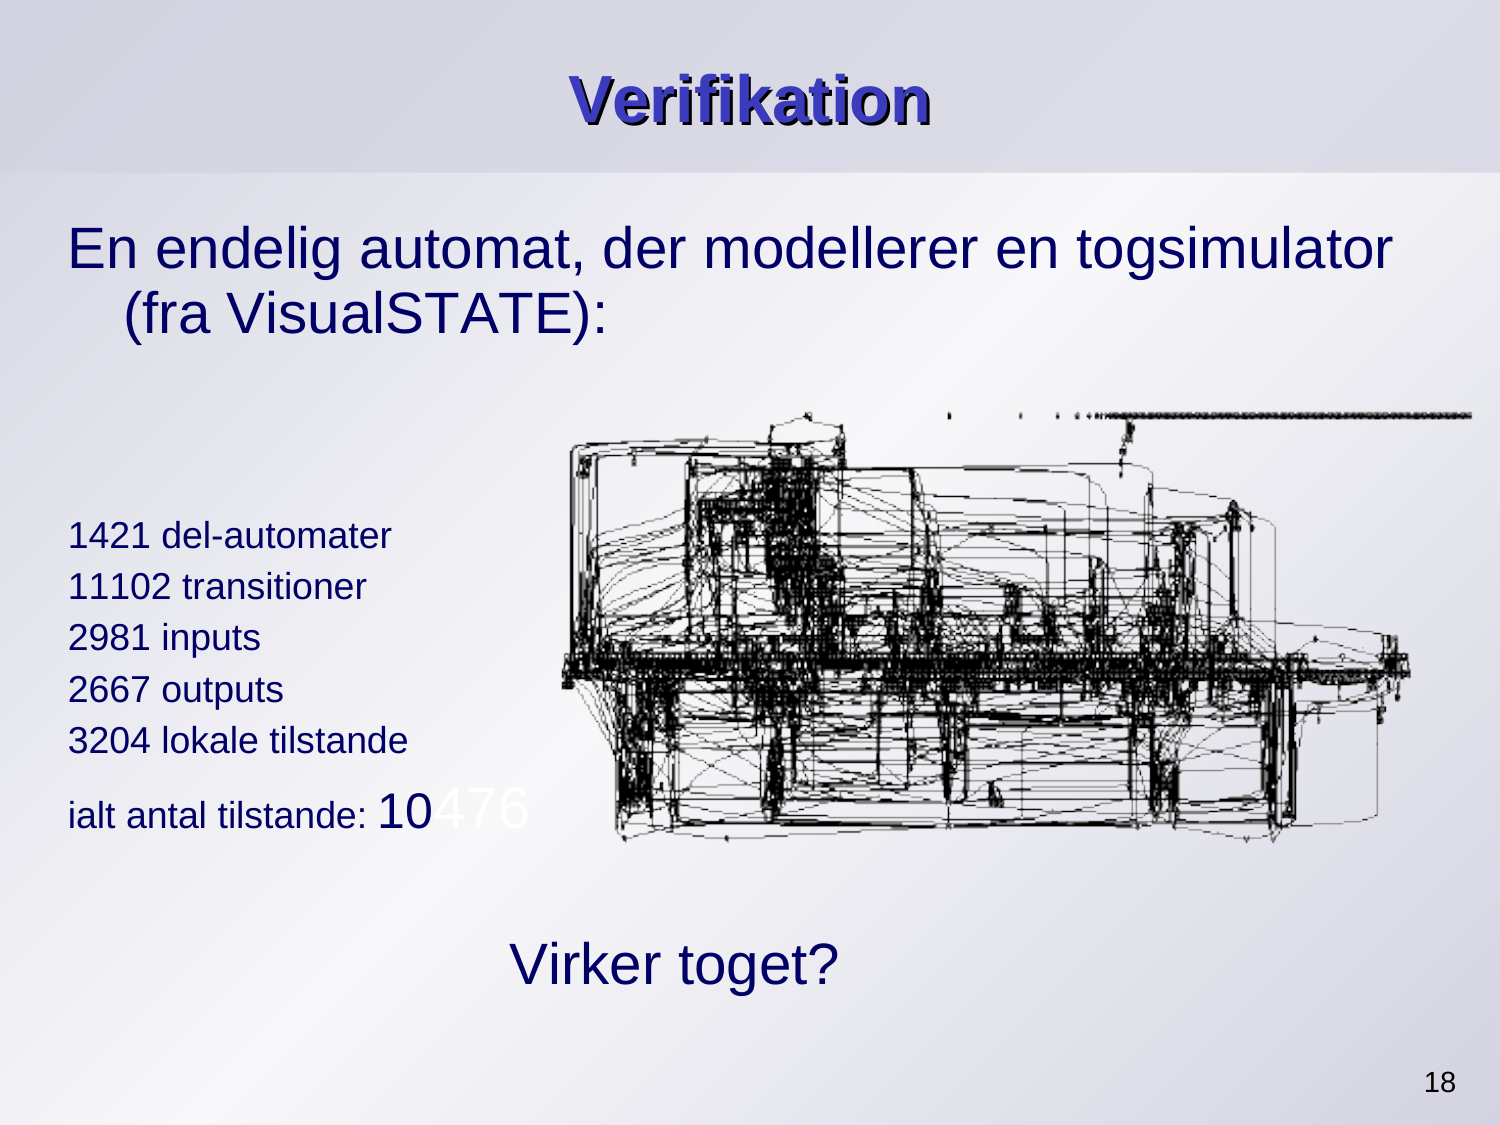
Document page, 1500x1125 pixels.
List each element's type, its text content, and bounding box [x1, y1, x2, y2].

picture [513, 408, 1485, 856]
list En endelig automat, der modellerer en togsimulator (fra VisualSTATE): 1421 del-automater 11102 transitioner 2981 inputs 2667 outputs 3204 lokale tilstande ialt antal tilstande: 10476 Virker toget? [53, 208, 1436, 1057]
title Verifikation [75, 24, 1426, 174]
